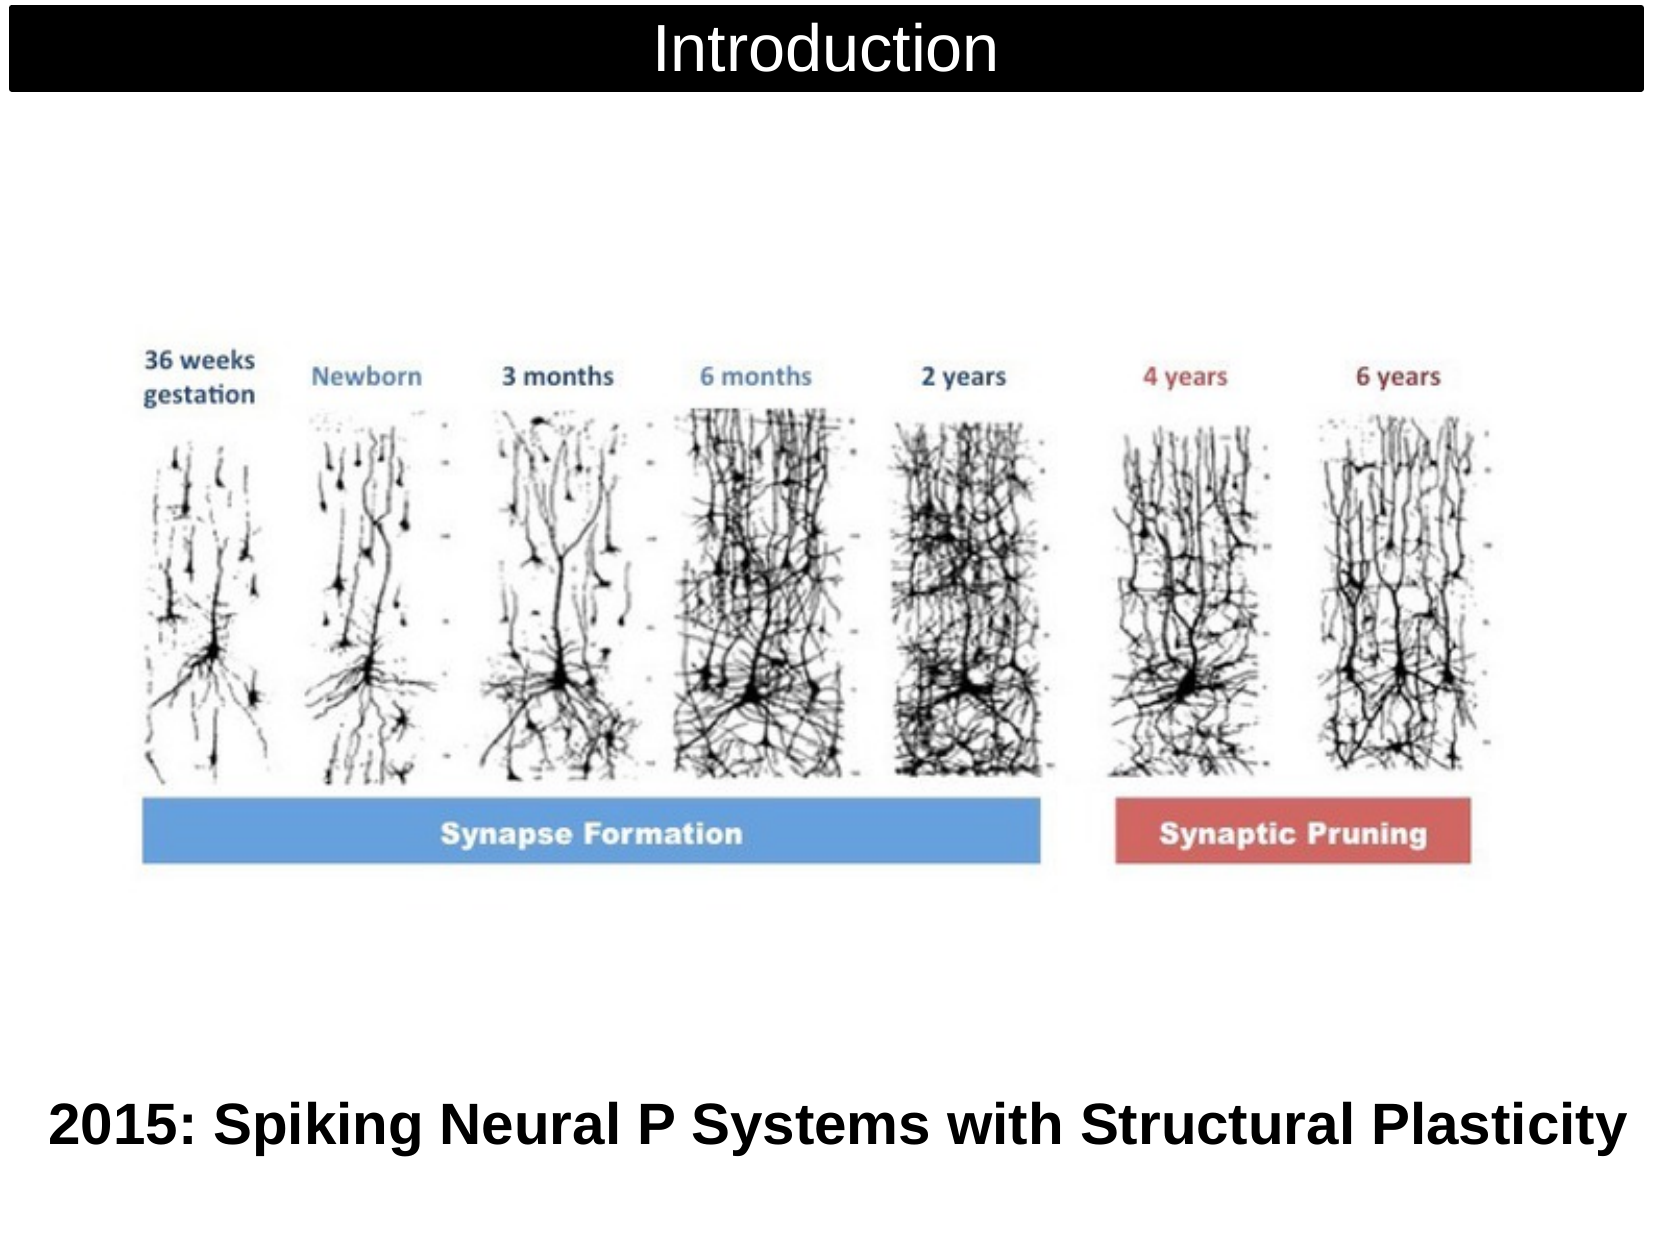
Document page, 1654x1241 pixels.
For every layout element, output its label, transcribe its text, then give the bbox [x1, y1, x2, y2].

picture [107, 142, 1504, 1074]
title Introduction [11, 7, 1642, 89]
text_box 2015: Spiking Neural P Systems with Structural Plasticity [33, 1083, 1645, 1164]
